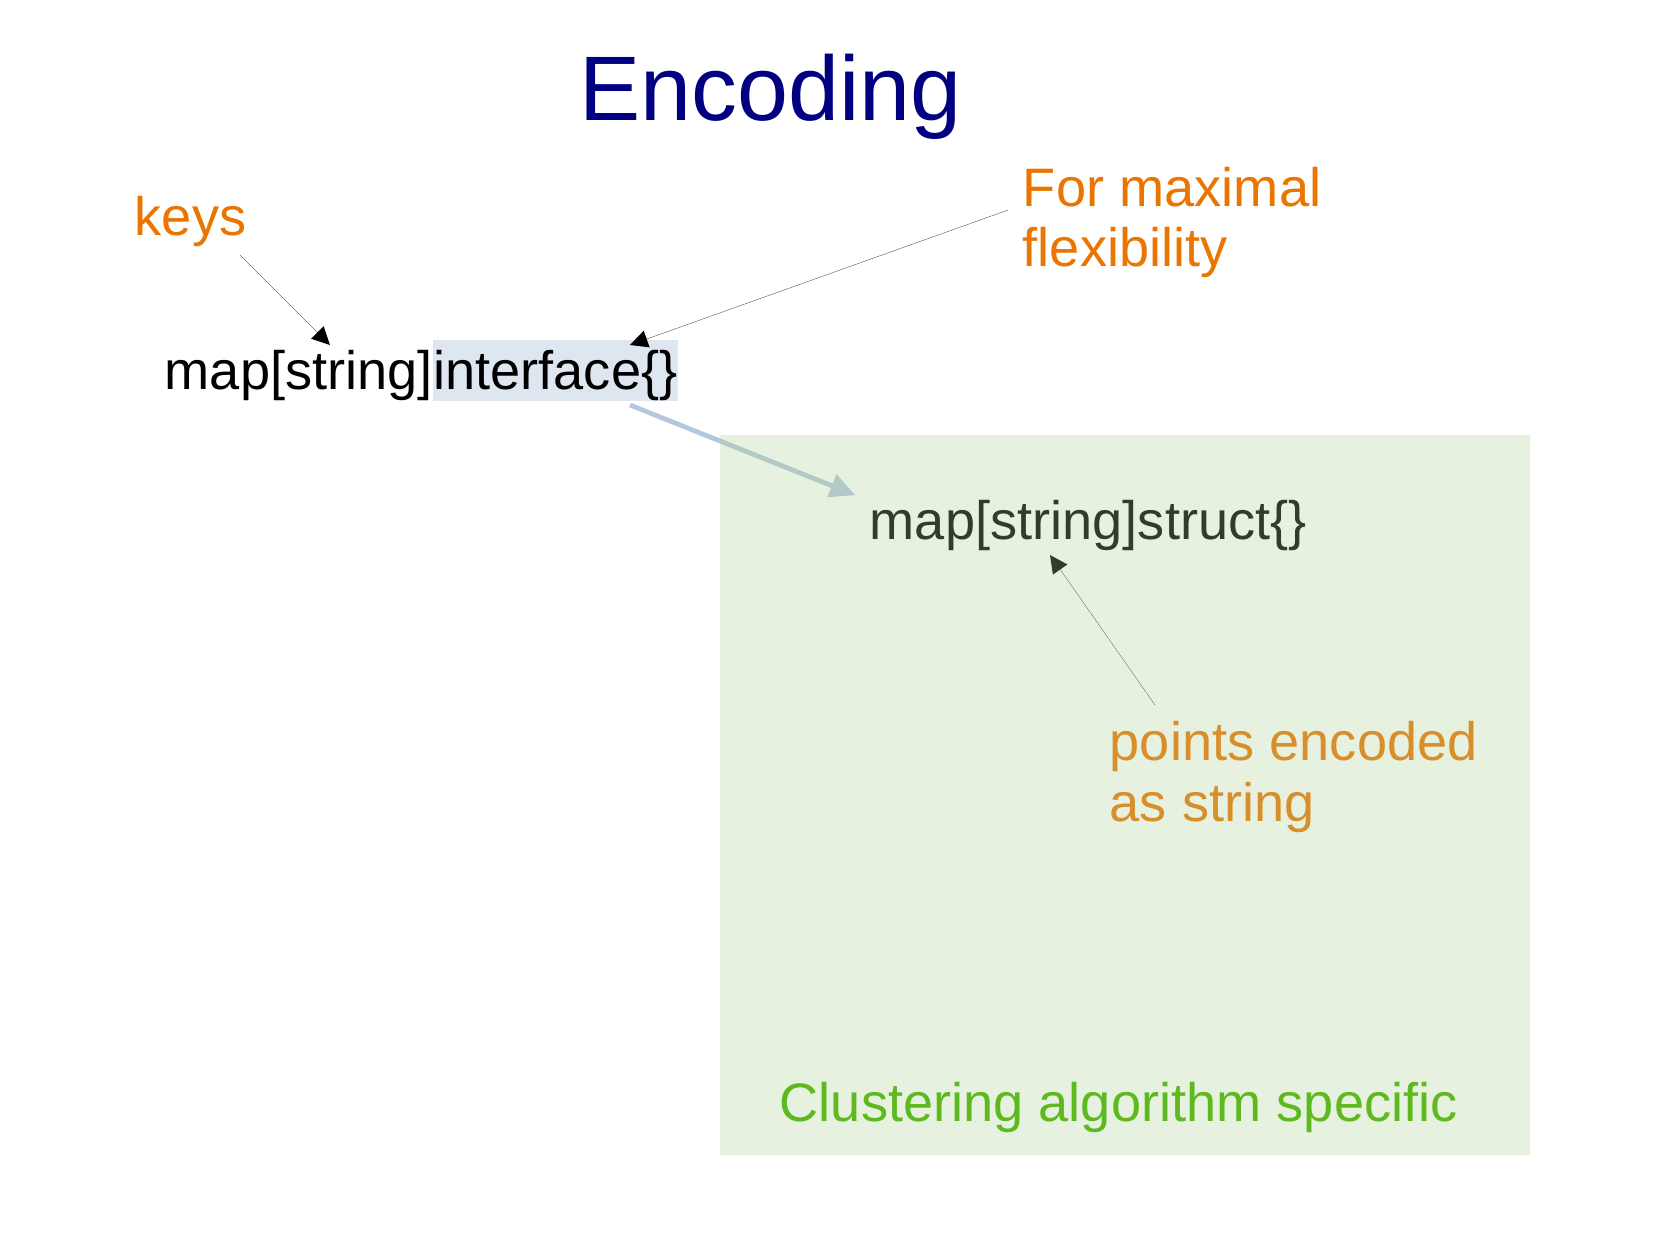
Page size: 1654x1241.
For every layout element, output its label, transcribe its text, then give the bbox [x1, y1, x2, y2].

text_box Clustering algorithm specific [765, 1065, 1531, 1186]
text_box [720, 435, 1531, 1156]
text_box For maximal flexibility [1008, 150, 1381, 286]
text_box keys [120, 179, 342, 271]
title Encoding [26, 0, 1516, 193]
text_box map[string]interface{} [150, 333, 766, 421]
